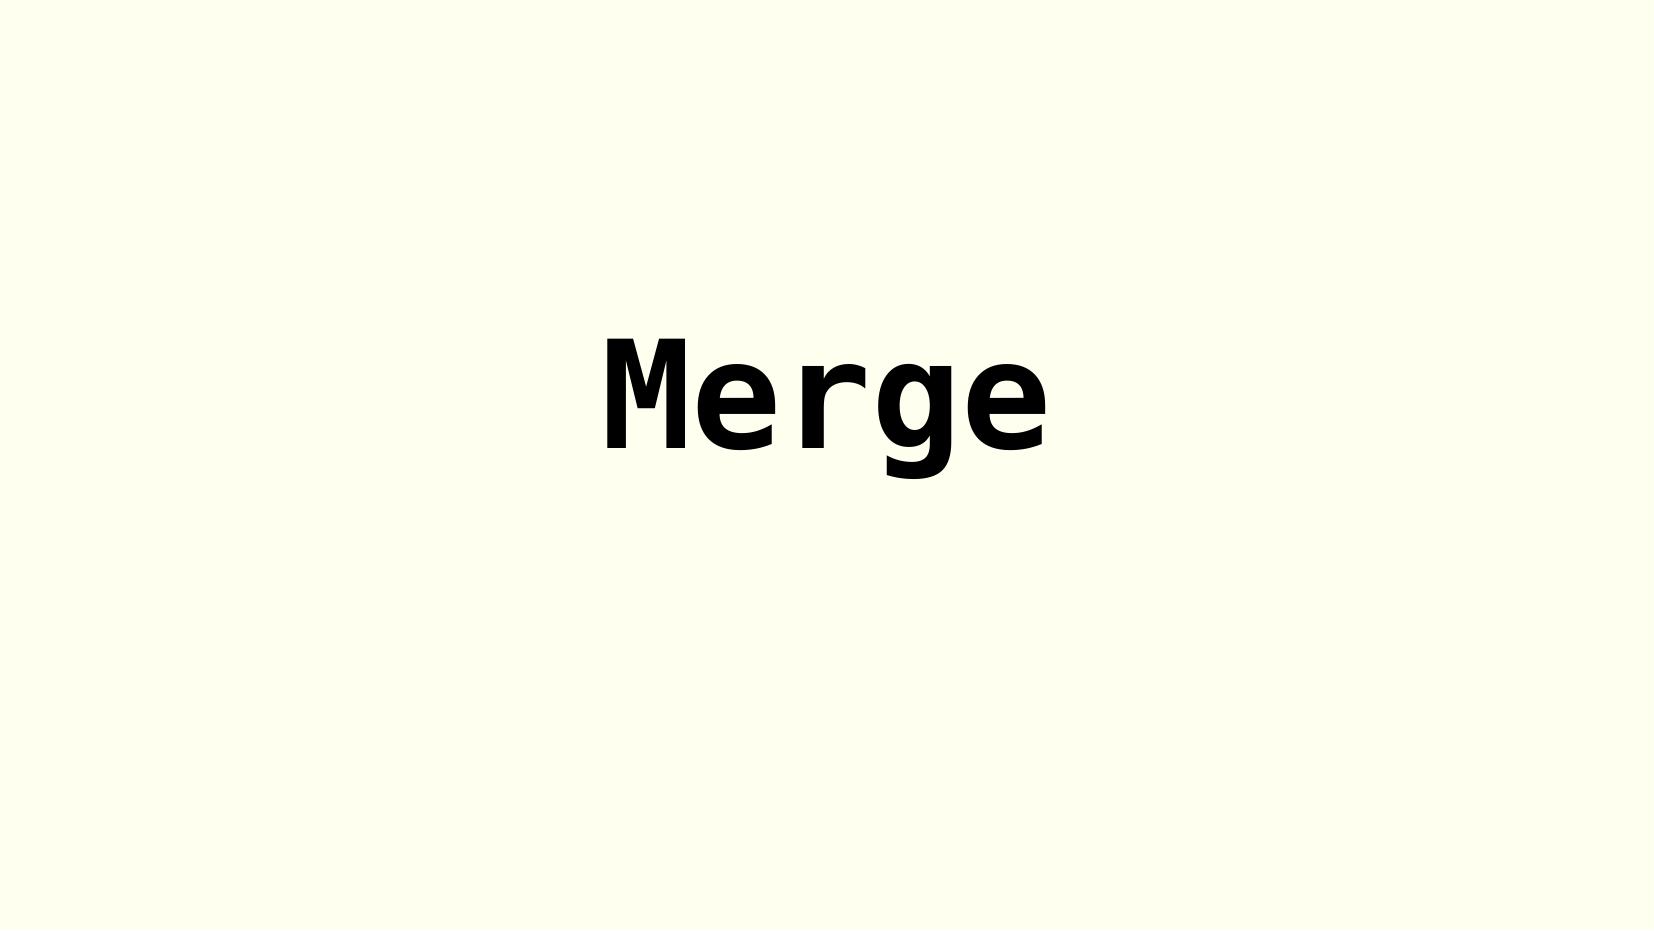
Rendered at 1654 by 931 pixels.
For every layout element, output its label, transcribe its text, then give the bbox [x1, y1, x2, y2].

subtitle Merge [82, 37, 1571, 758]
